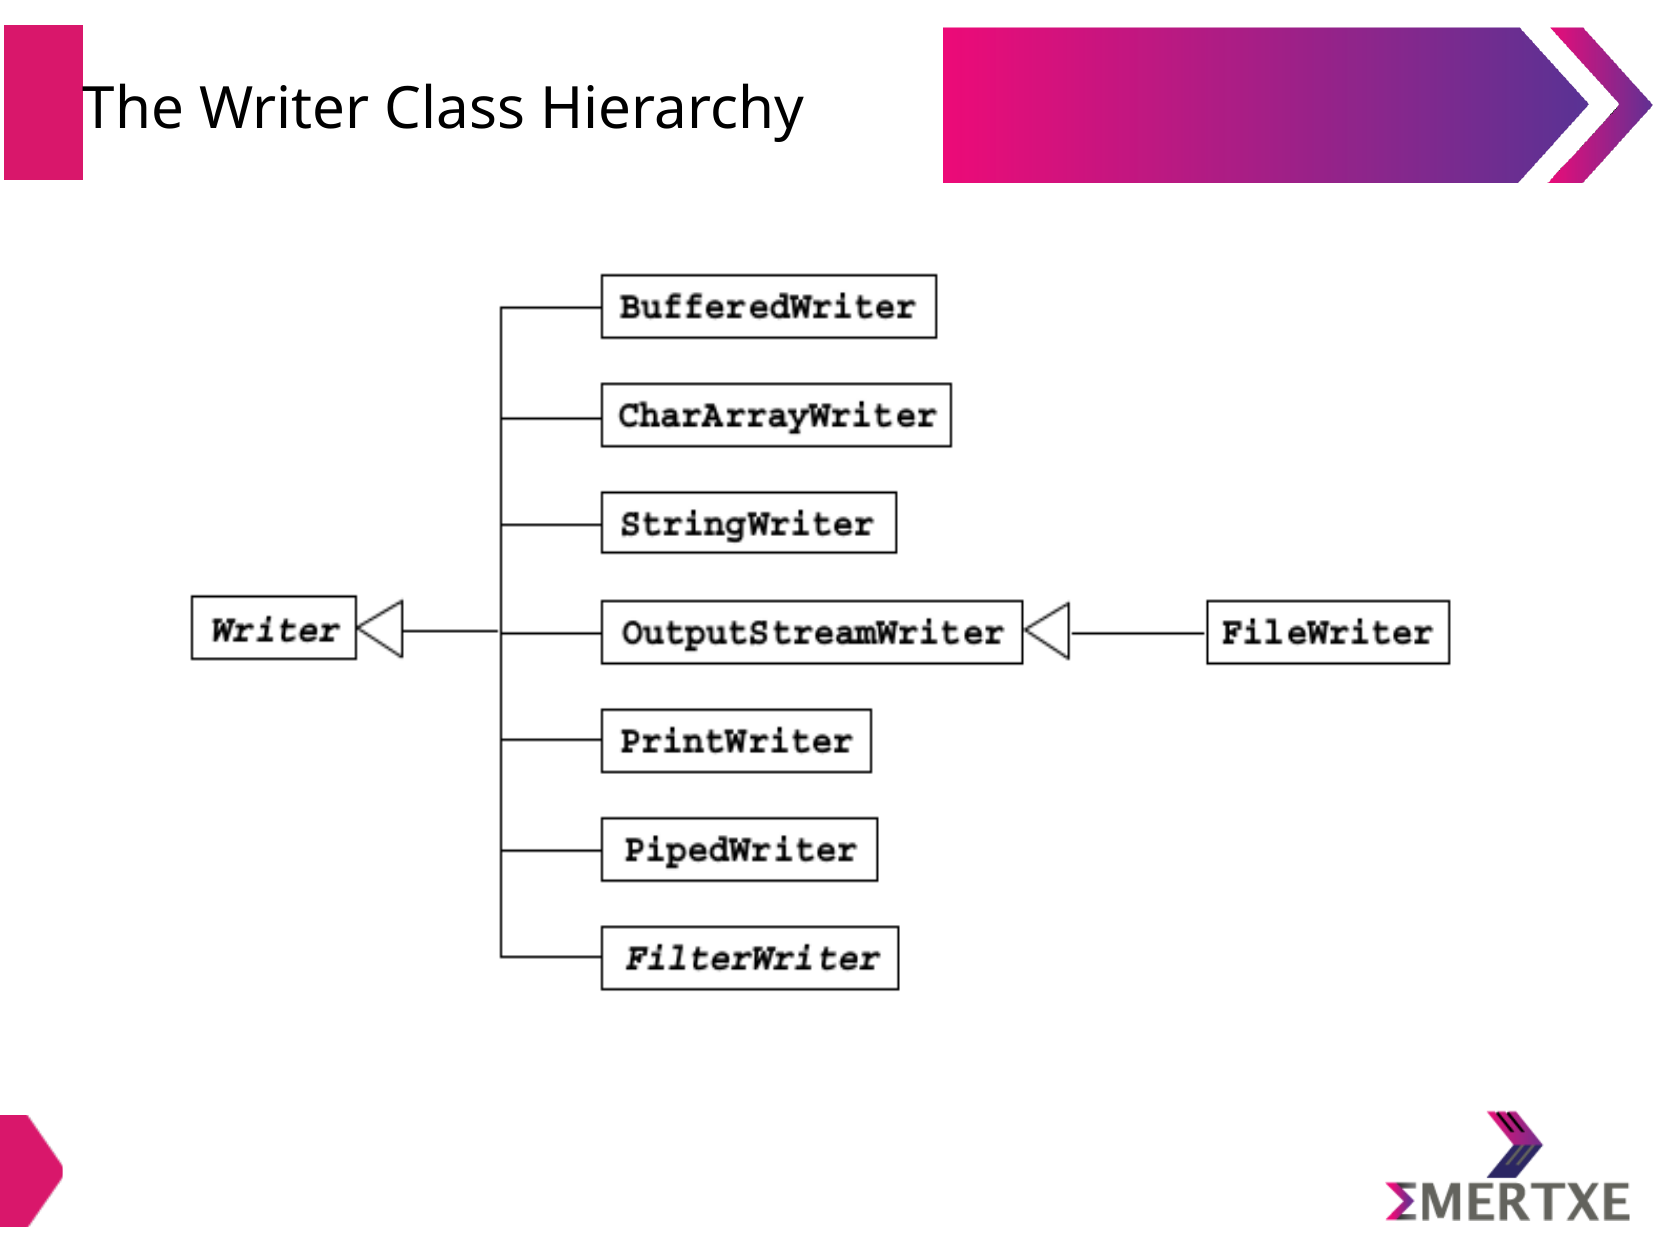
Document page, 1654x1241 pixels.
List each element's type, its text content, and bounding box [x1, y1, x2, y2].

picture [120, 254, 1516, 1036]
title The Writer Class Hierarchy [82, 2, 1571, 210]
picture [1385, 1107, 1631, 1221]
picture [1571, 27, 1653, 183]
